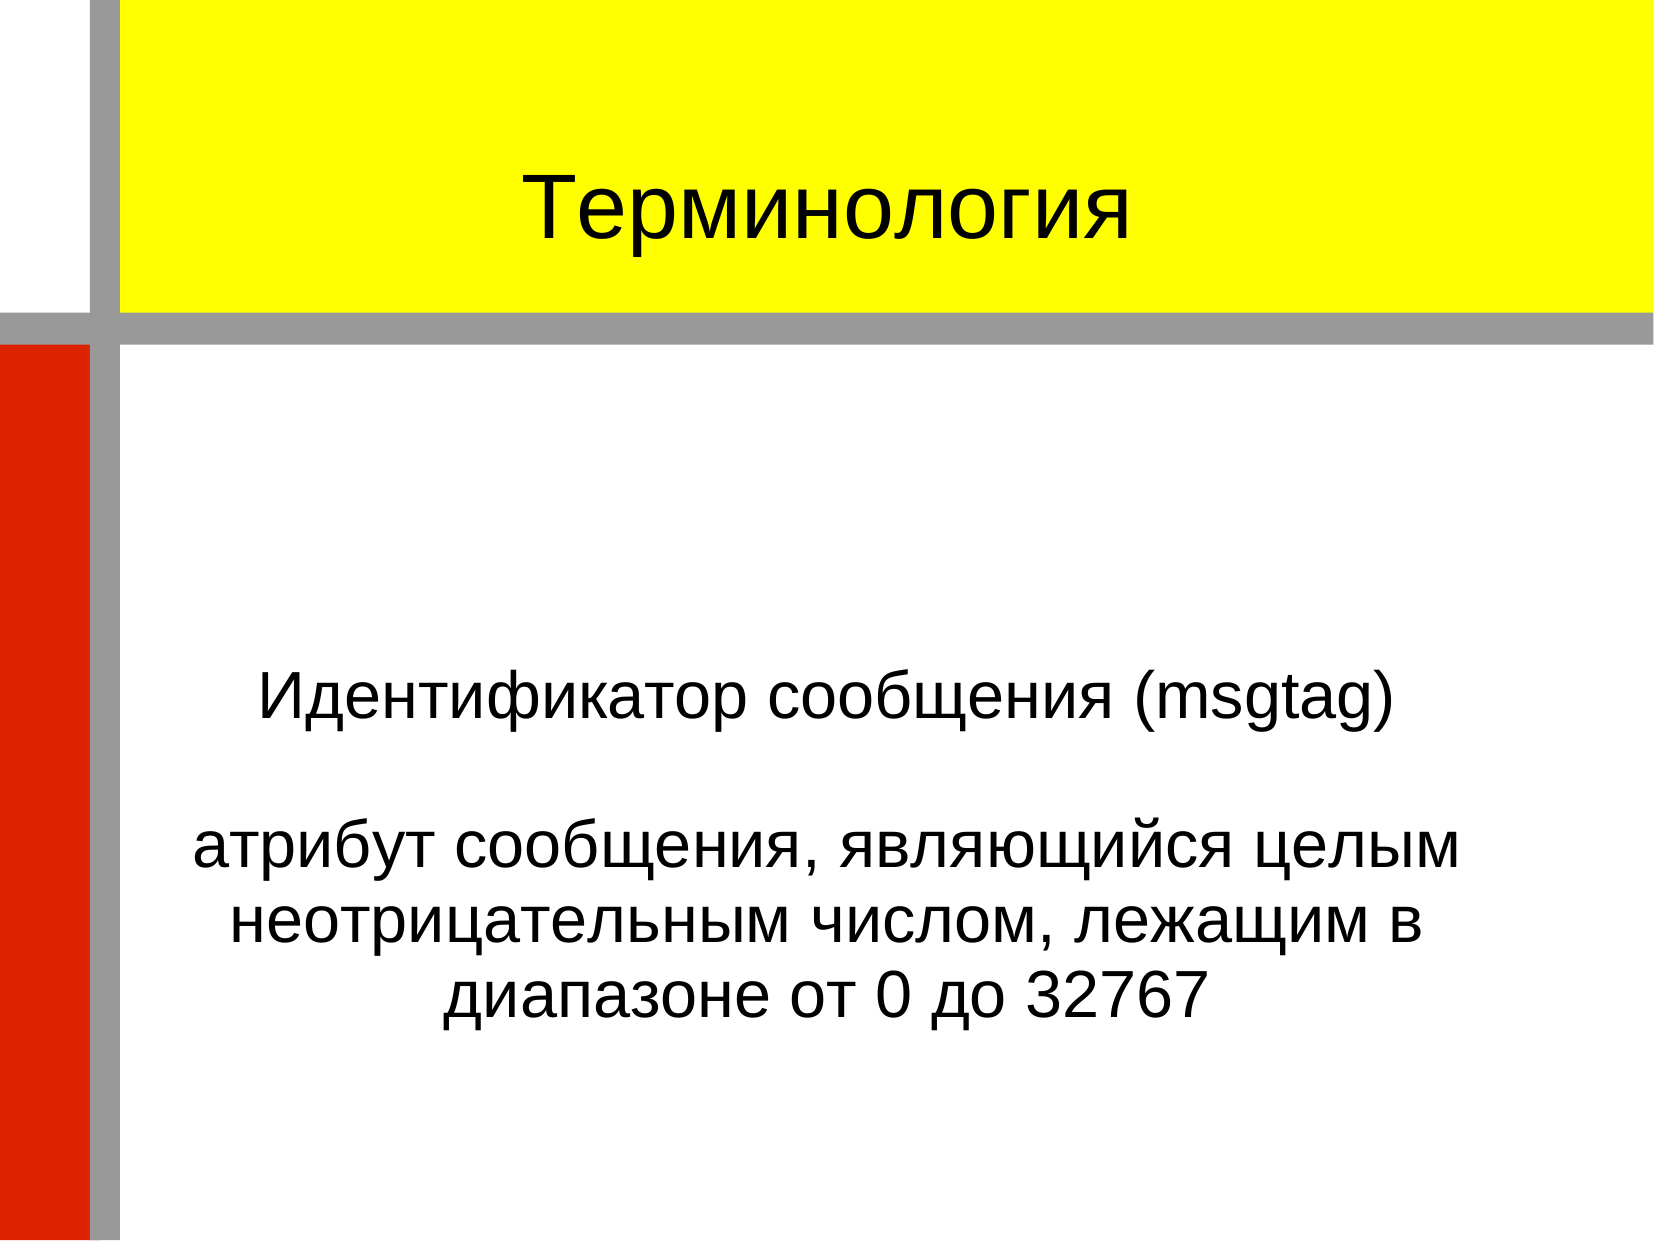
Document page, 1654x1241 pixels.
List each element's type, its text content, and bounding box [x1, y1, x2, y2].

subtitle Идентификатор сообщения (msgtag) атрибут сообщения, являющийся целым неотрицательным числом, лежащим в диапазоне от 0 до 32767 [121, 391, 1534, 1241]
title Терминология [121, 102, 1534, 311]
